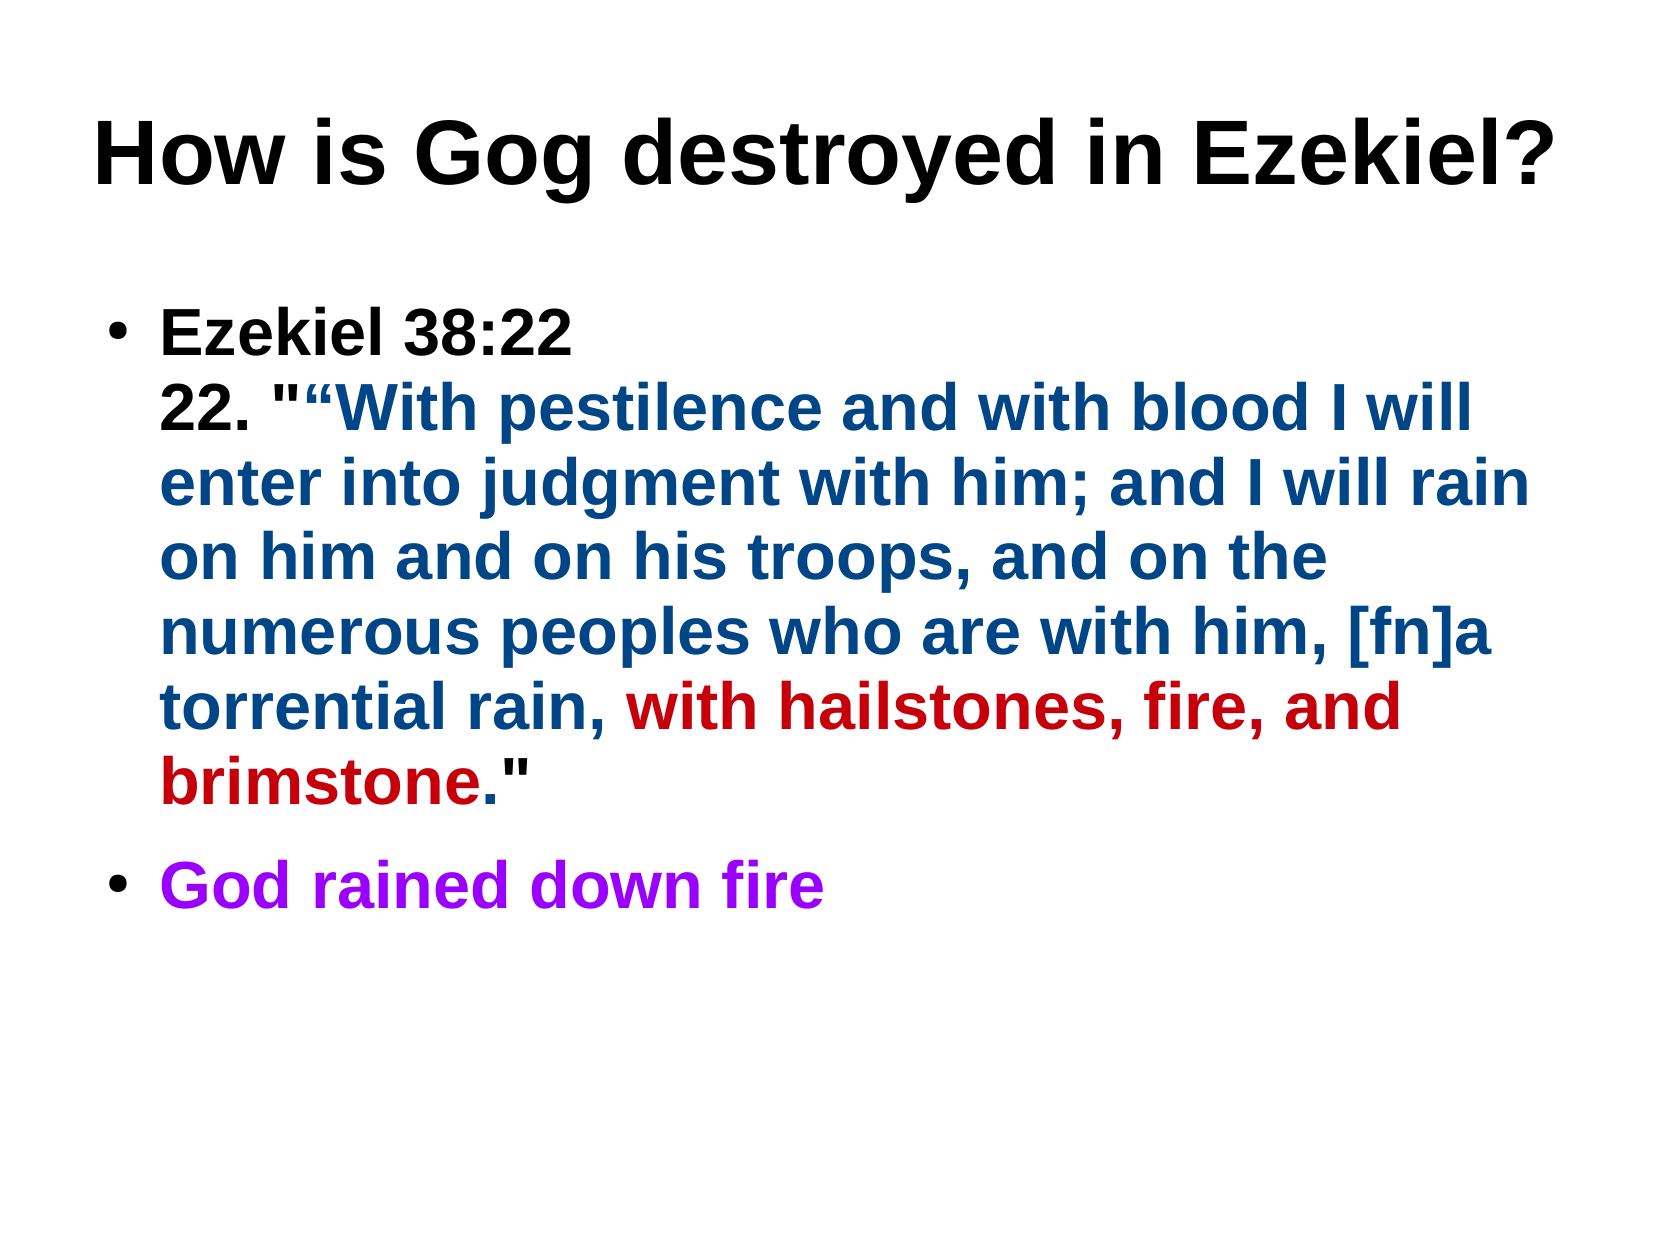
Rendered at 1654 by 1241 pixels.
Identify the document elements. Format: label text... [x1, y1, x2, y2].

list Ezekiel 38:22 22. "“With pestilence and with blood I will enter into judgment with him; and I will rain on him and on his troops, and on the numerous peoples who are with him, [fn]a torrential rain, with hailstones, fire, and brimstone." God rained down fire [88, 295, 1577, 1114]
title How is Gog destroyed in Ezekiel? [82, 49, 1571, 257]
